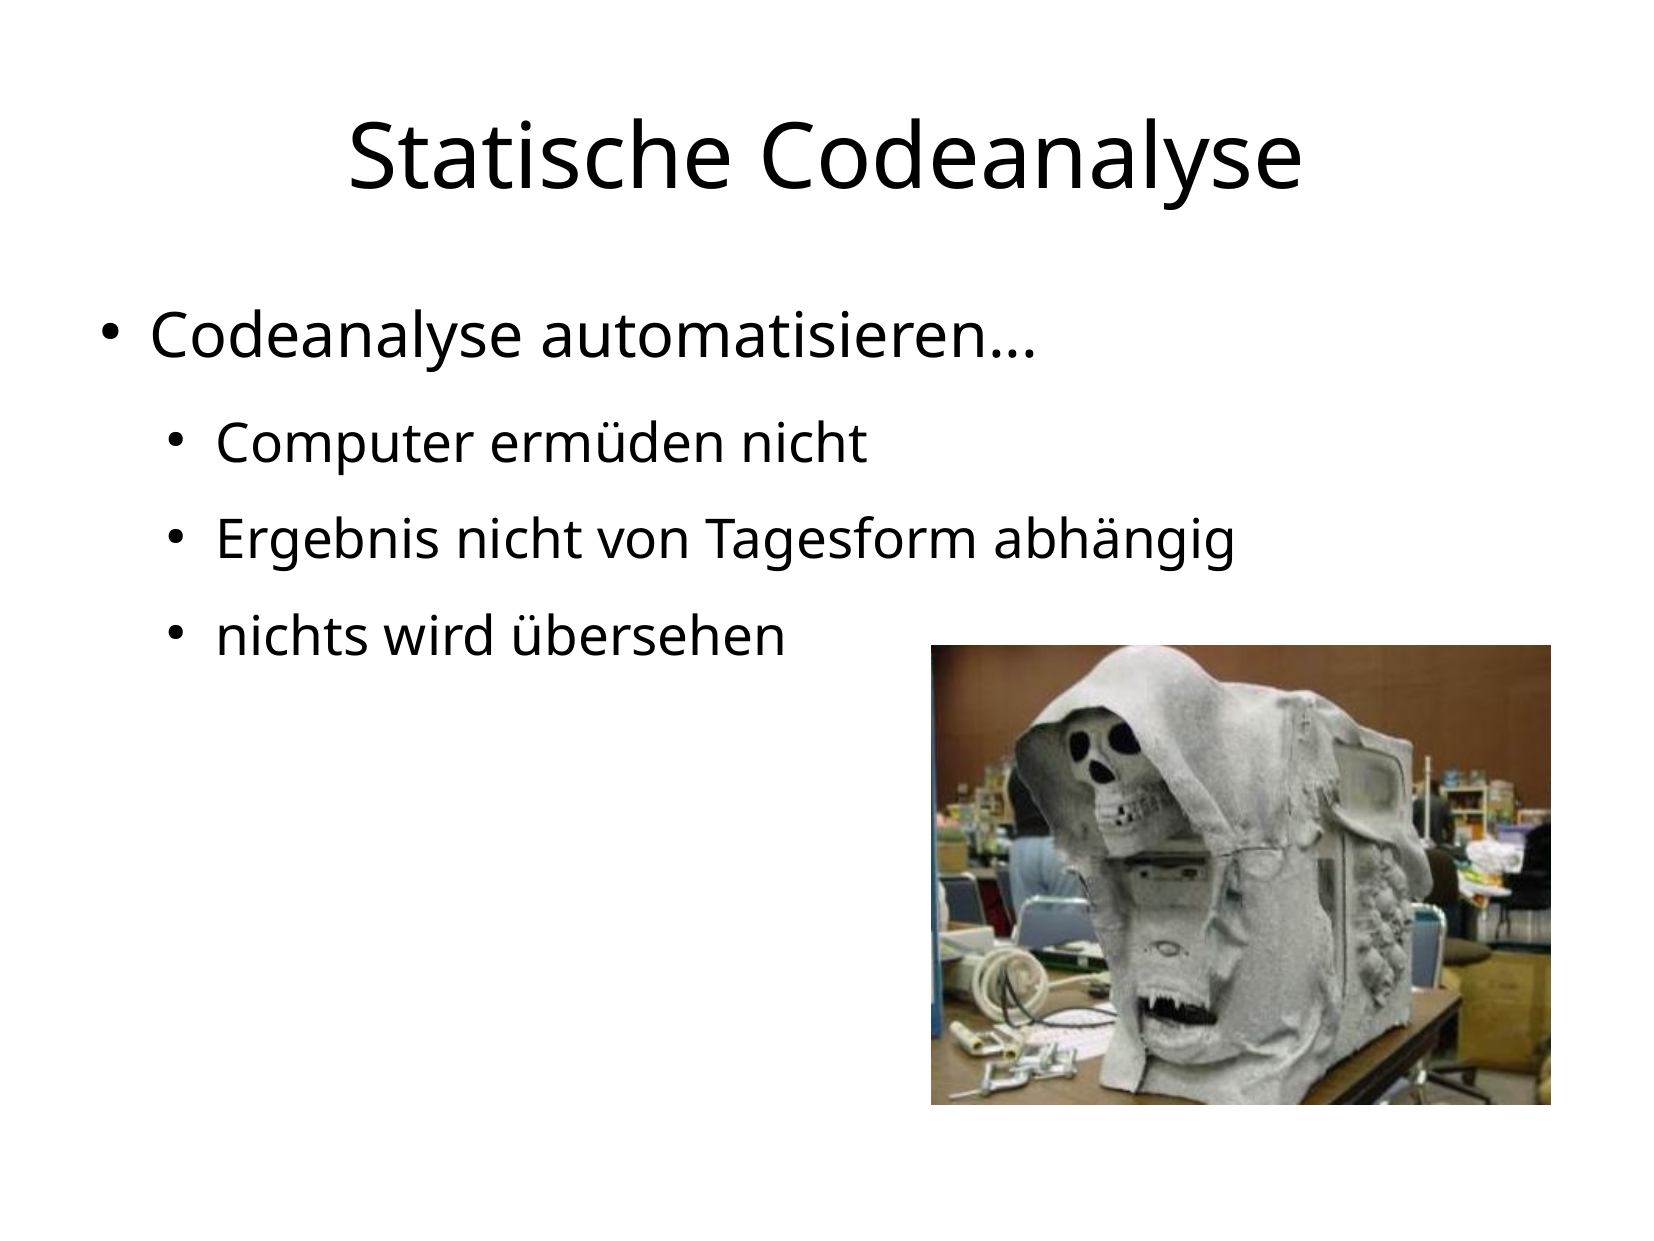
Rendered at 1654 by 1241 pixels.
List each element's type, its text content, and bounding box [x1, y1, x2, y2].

list Codeanalyse automatisieren... Computer ermüden nicht Ergebnis nicht von Tagesform abhängig nichts wird übersehen [82, 290, 1270, 680]
title Statische Codeanalyse [82, 56, 1571, 250]
picture [931, 645, 1551, 1105]
